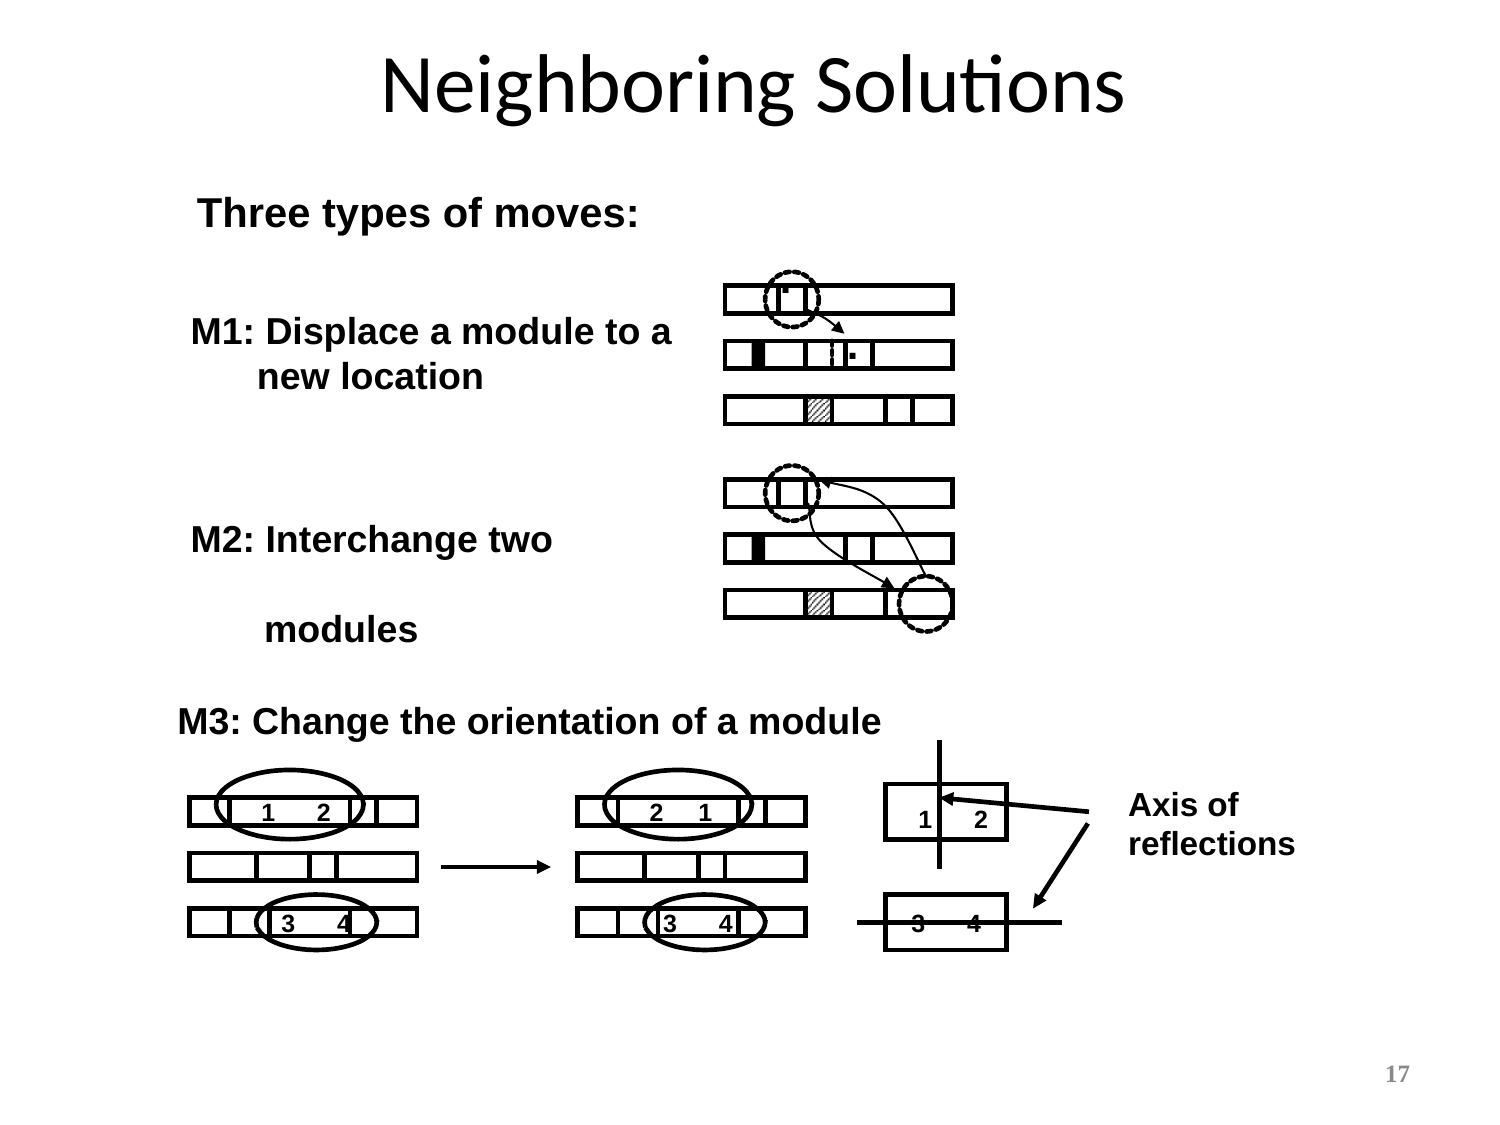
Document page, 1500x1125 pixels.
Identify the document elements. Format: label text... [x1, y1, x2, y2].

text_box 1 2 [903, 795, 1004, 842]
text_box 3 4 [631, 899, 766, 945]
text_box [751, 340, 766, 369]
text_box [805, 590, 833, 618]
text_box Three types of moves: [181, 178, 655, 244]
text_box Axis of reflections [1113, 774, 1375, 871]
text_box 1 2 [954, 795, 1004, 801]
text_box M2: Interchange two modules [175, 506, 739, 658]
text_box <number> [1074, 1042, 1426, 1103]
text_box M1: Displace a module to a new location [175, 299, 699, 405]
text_box M3: Change the orientation of a module [162, 689, 980, 751]
text_box 2 1 [634, 788, 728, 835]
text_box 3 4 [256, 899, 377, 945]
title Neighboring Solutions [82, 29, 1426, 130]
text_box 1 2 [246, 788, 347, 835]
text_box 3 4 [896, 899, 997, 945]
text_box [751, 534, 766, 563]
text_box . [765, 244, 819, 310]
text_box . [832, 310, 886, 376]
text_box [805, 396, 833, 424]
